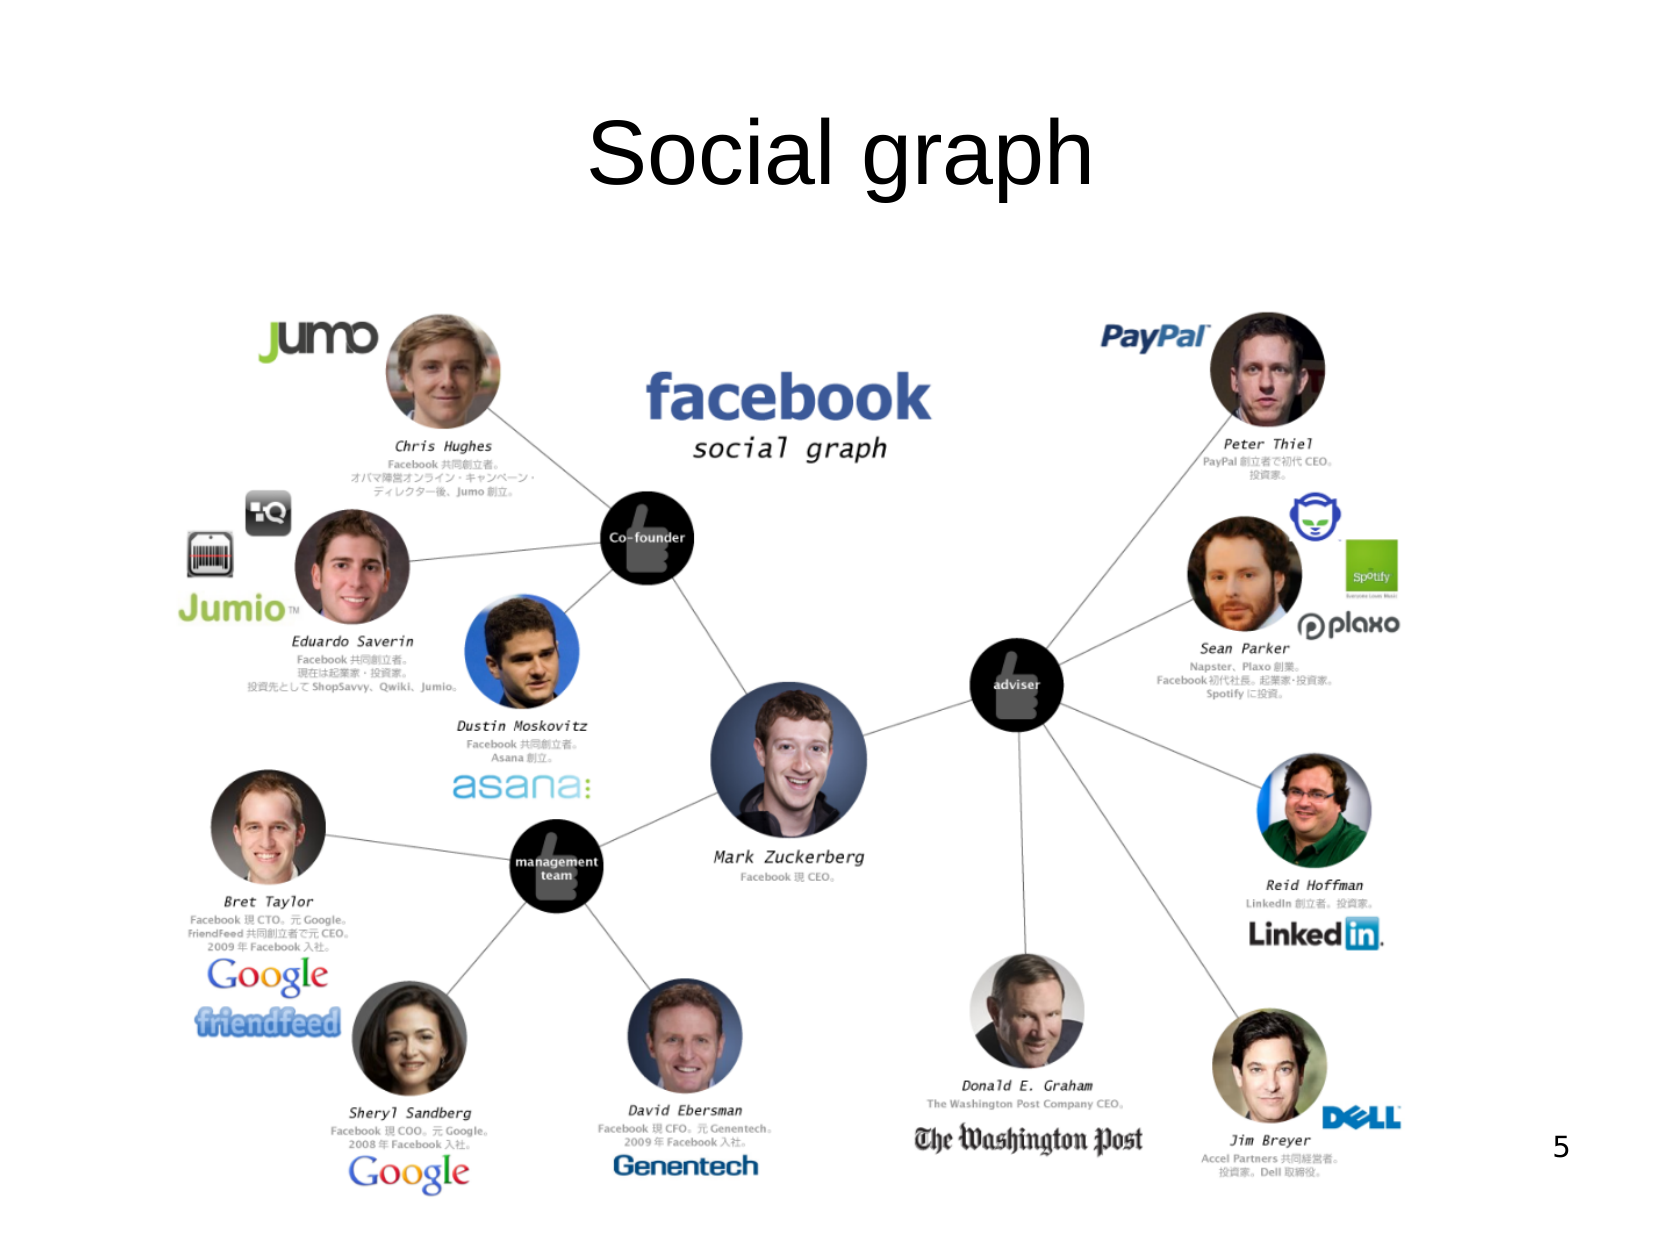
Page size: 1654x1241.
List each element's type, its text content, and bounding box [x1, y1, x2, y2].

title Social graph [82, 49, 1571, 257]
picture [155, 294, 1418, 1205]
